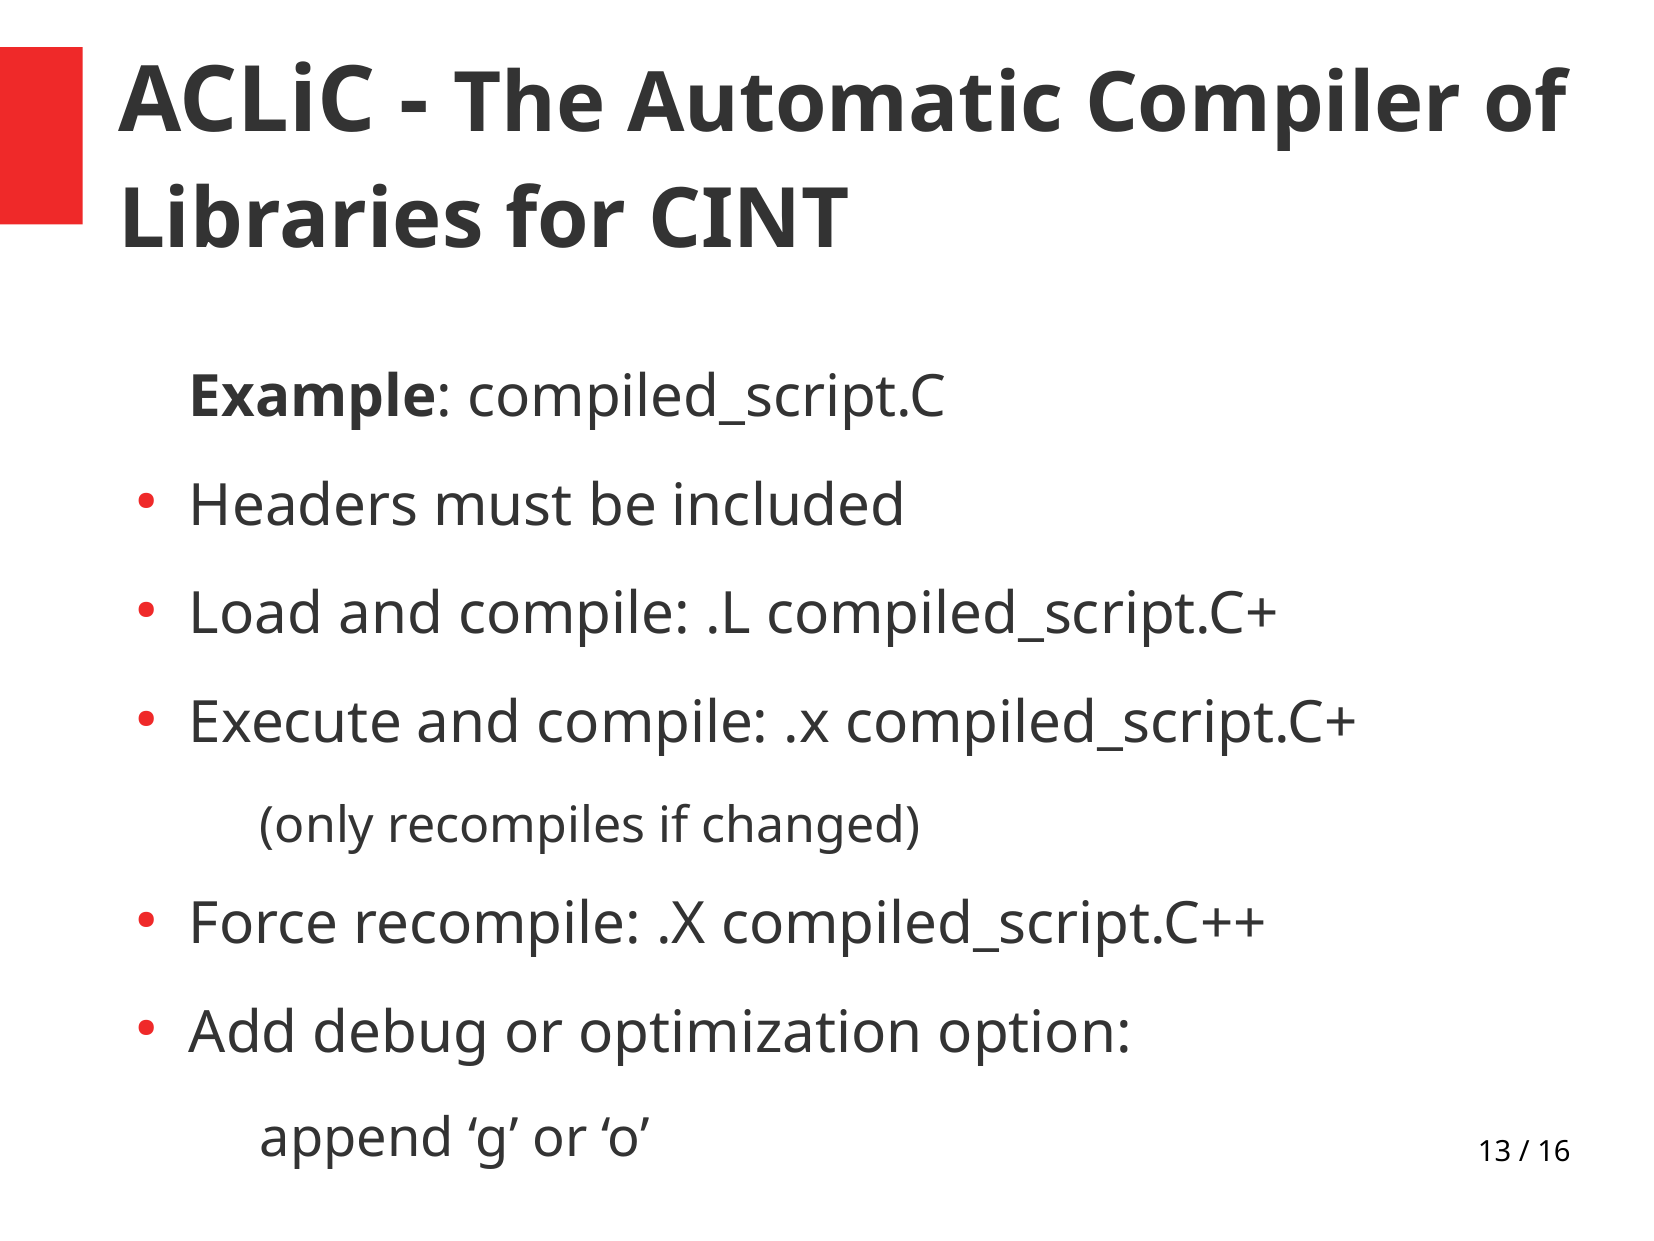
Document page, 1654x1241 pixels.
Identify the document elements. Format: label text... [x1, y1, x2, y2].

title ACLiC - The Automatic Compiler of Libraries for CINT [118, 49, 1571, 257]
list Example: compiled_script.C Headers must be included Load and compile: .L compiled_script.C+ Execute and compile: .x compiled_script.C+ (only recompiles if changed) Force recompile: .X compiled_script.C++ Add debug or optimization option: append ‘g’ or ‘o’ [118, 354, 1536, 1074]
